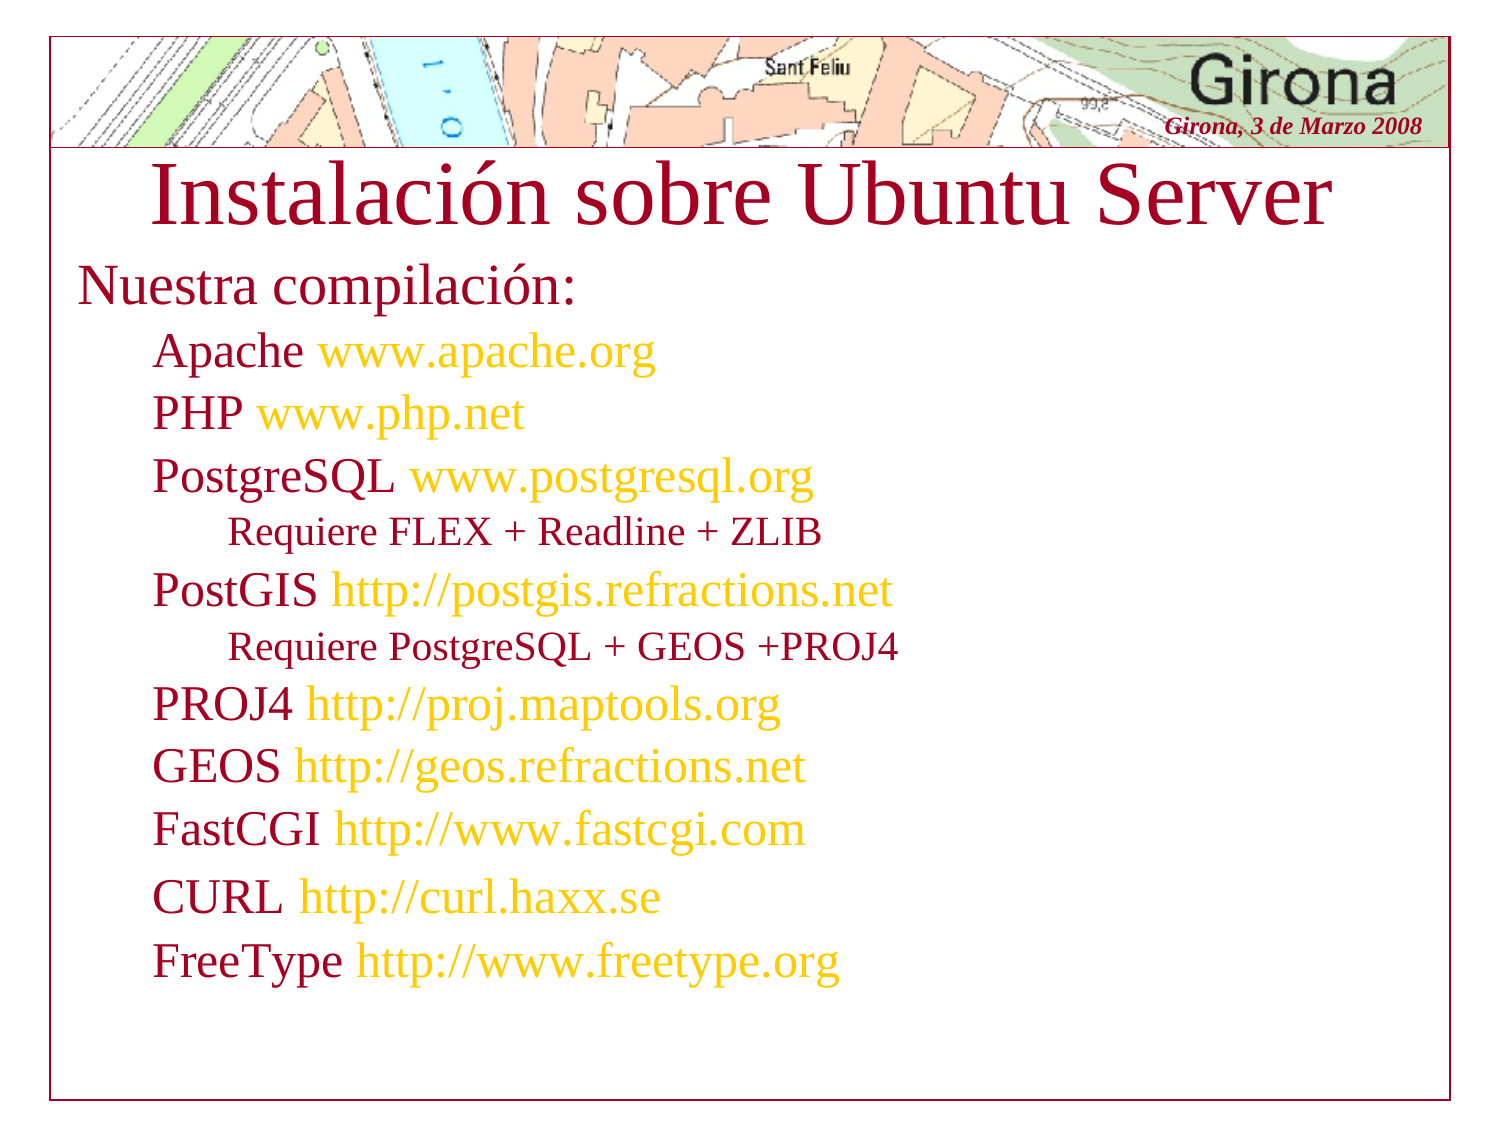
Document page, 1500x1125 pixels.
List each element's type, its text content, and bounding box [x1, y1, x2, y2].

picture [51, 37, 1448, 147]
list Nuestra compilación: Apache www.apache.org PHP www.php.net PostgreSQL www.postgresql.org Requiere FLEX + Readline + ZLIB PostGIS http://postgis.refractions.net Requiere PostgreSQL + GEOS +PROJ4 PROJ4 http://proj.maptools.org GEOS http://geos.refractions.net FastCGI http://www.fastcgi.com CURL http://curl.haxx.se FreeType http://www.freetype.org [62, 249, 1438, 1093]
picture [1310, 120, 1316, 131]
picture [1338, 124, 1348, 131]
title Instalación sobre Ubuntu Server [111, 131, 1374, 249]
